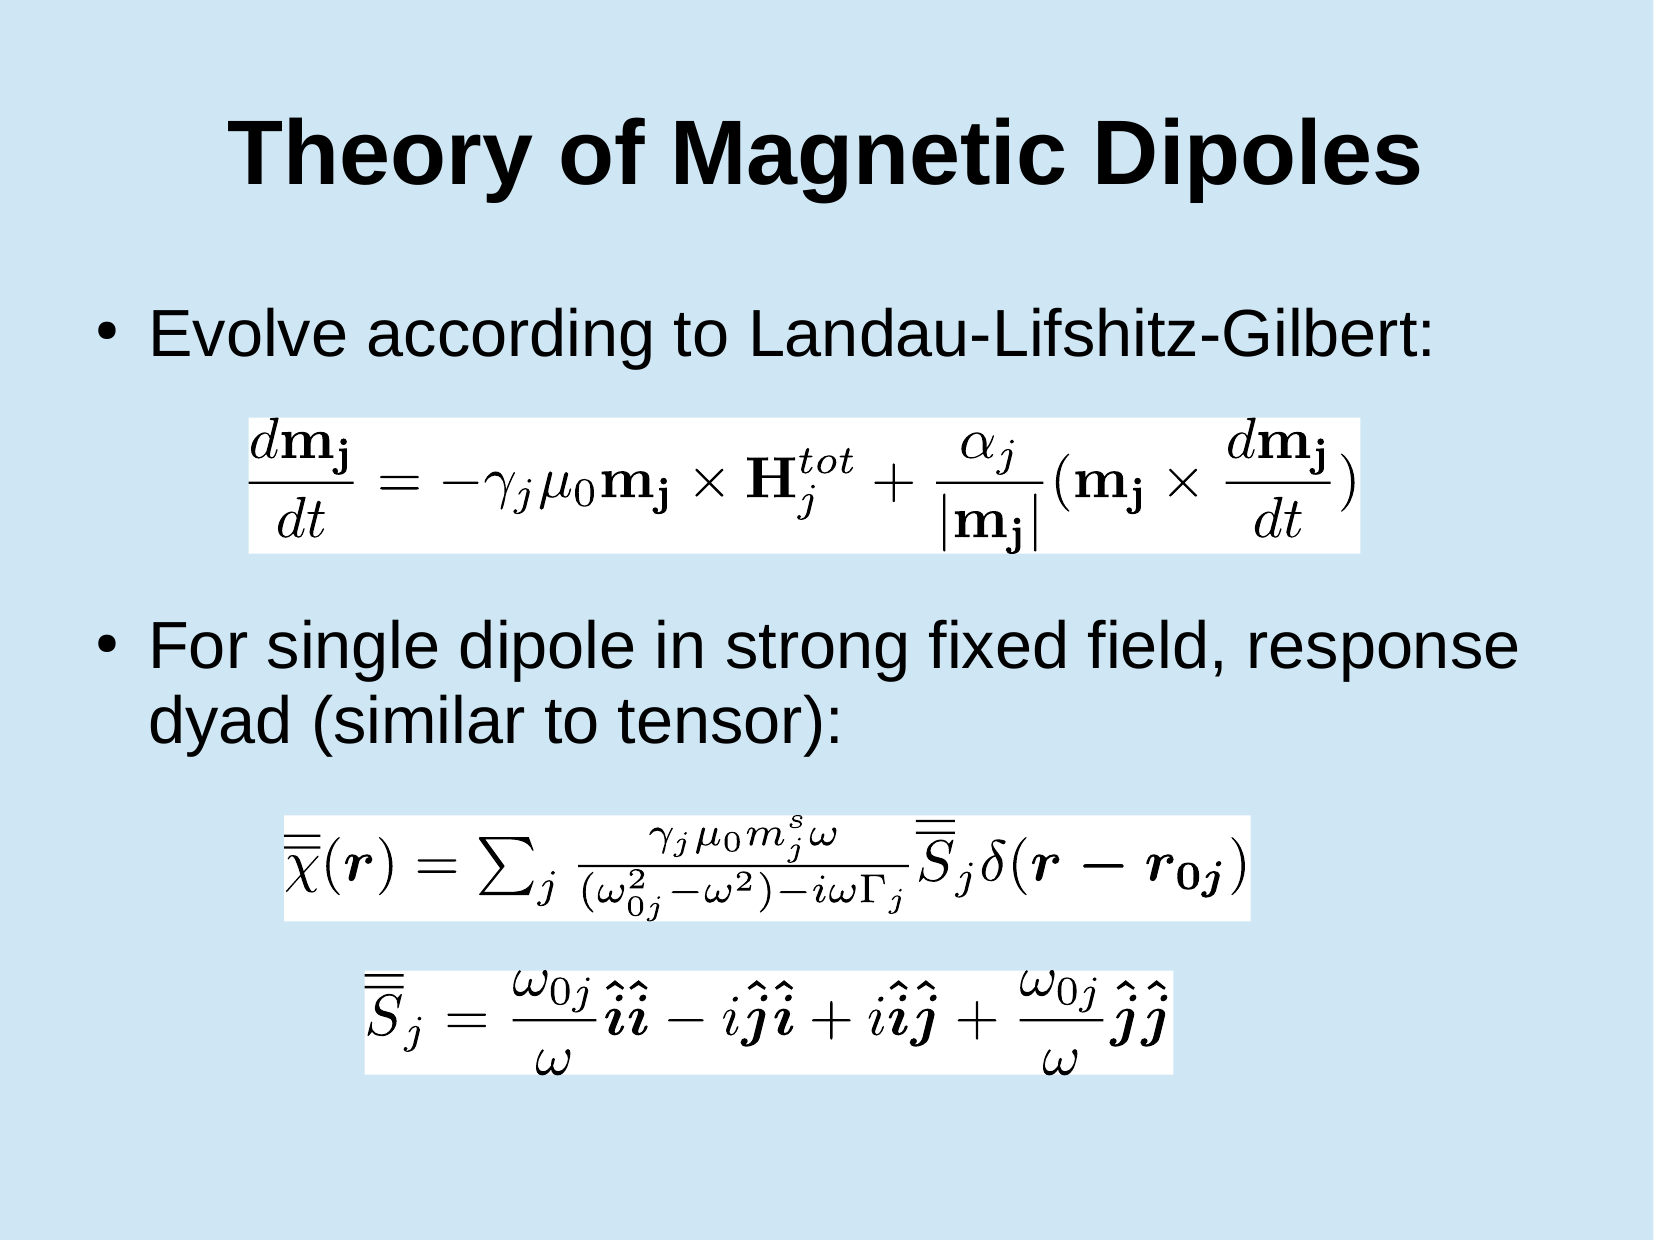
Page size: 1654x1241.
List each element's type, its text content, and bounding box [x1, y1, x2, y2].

list Evolve according to Landau-Lifshitz-Gilbert: For single dipole in strong fixed field, response dyad (similar to tensor): [77, 295, 1566, 1015]
text_box [248, 417, 1361, 554]
text_box [284, 814, 1251, 922]
title Theory of Magnetic Dipoles [82, 49, 1571, 257]
text_box [364, 969, 1174, 1076]
